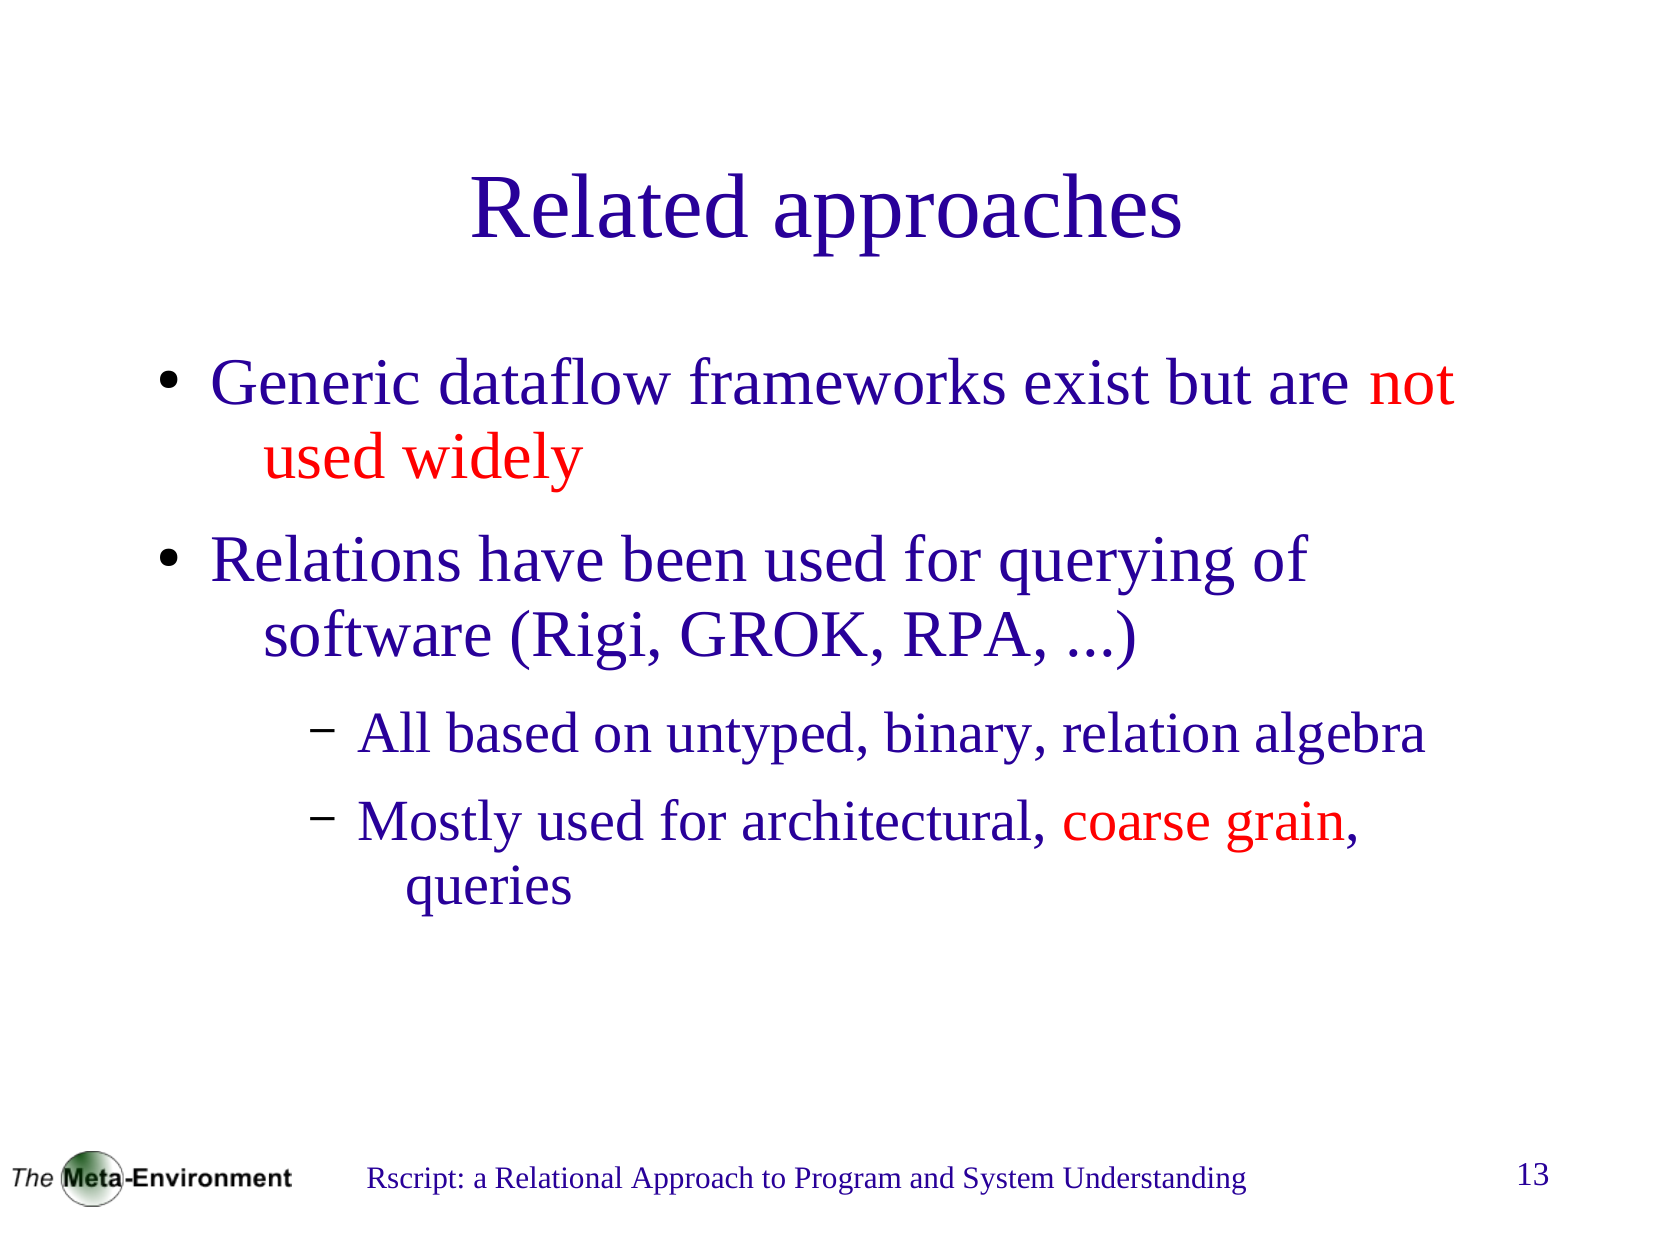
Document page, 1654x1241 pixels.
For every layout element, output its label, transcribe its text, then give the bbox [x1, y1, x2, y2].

title Related approaches [121, 102, 1534, 311]
list Generic dataflow frameworks exist but are not used widely Relations have been used for querying of software (Rigi, GROK, RPA, ...) All based on untyped, binary, relation algebra Mostly used for architectural, coarse grain, queries [121, 344, 1534, 1127]
picture [12, 1151, 292, 1207]
